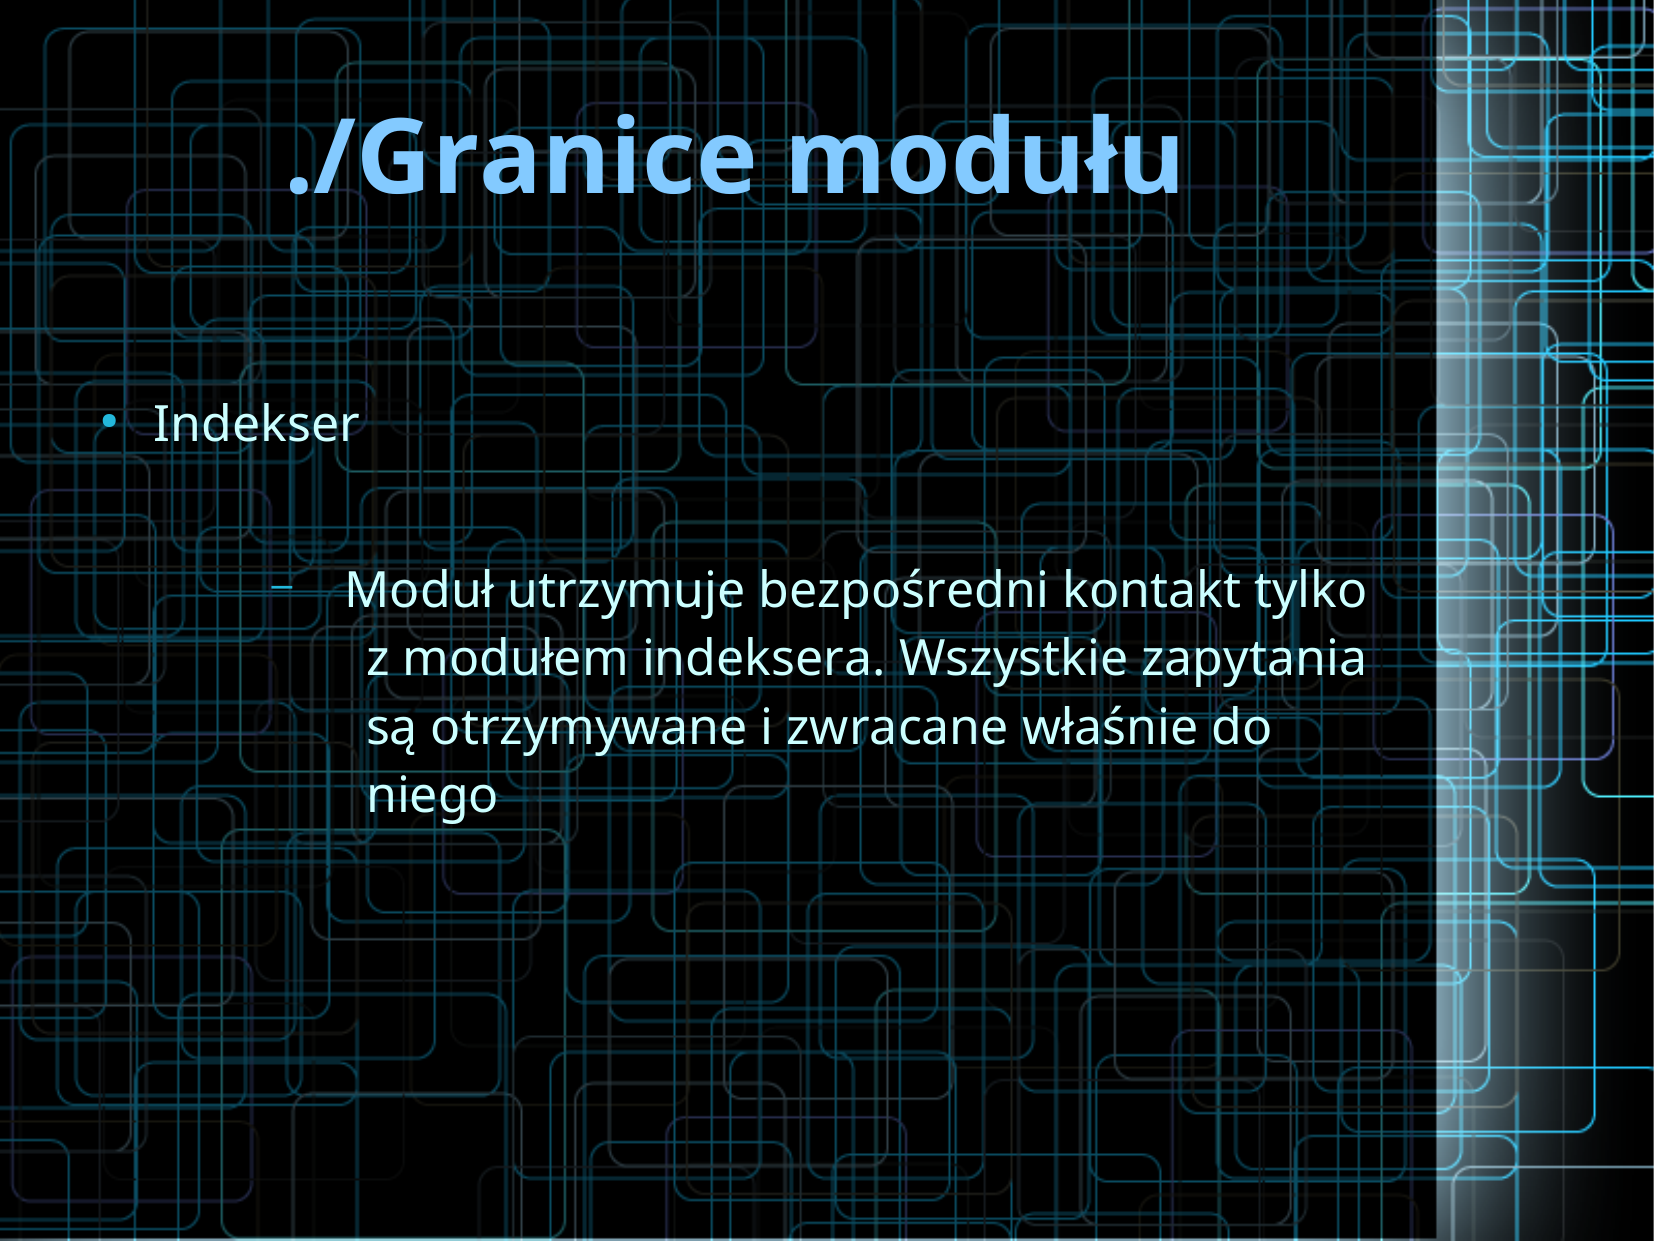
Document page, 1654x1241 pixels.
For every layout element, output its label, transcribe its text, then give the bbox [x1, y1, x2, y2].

list Indekser Moduł utrzymuje bezpośredni kontakt tylko z modułem indeksera. Wszystkie zapytania są otrzymywane i zwracane właśnie do niego [82, 290, 1388, 1109]
title ./Granice modułu [82, 49, 1388, 257]
picture [0, 0, 1654, 1241]
